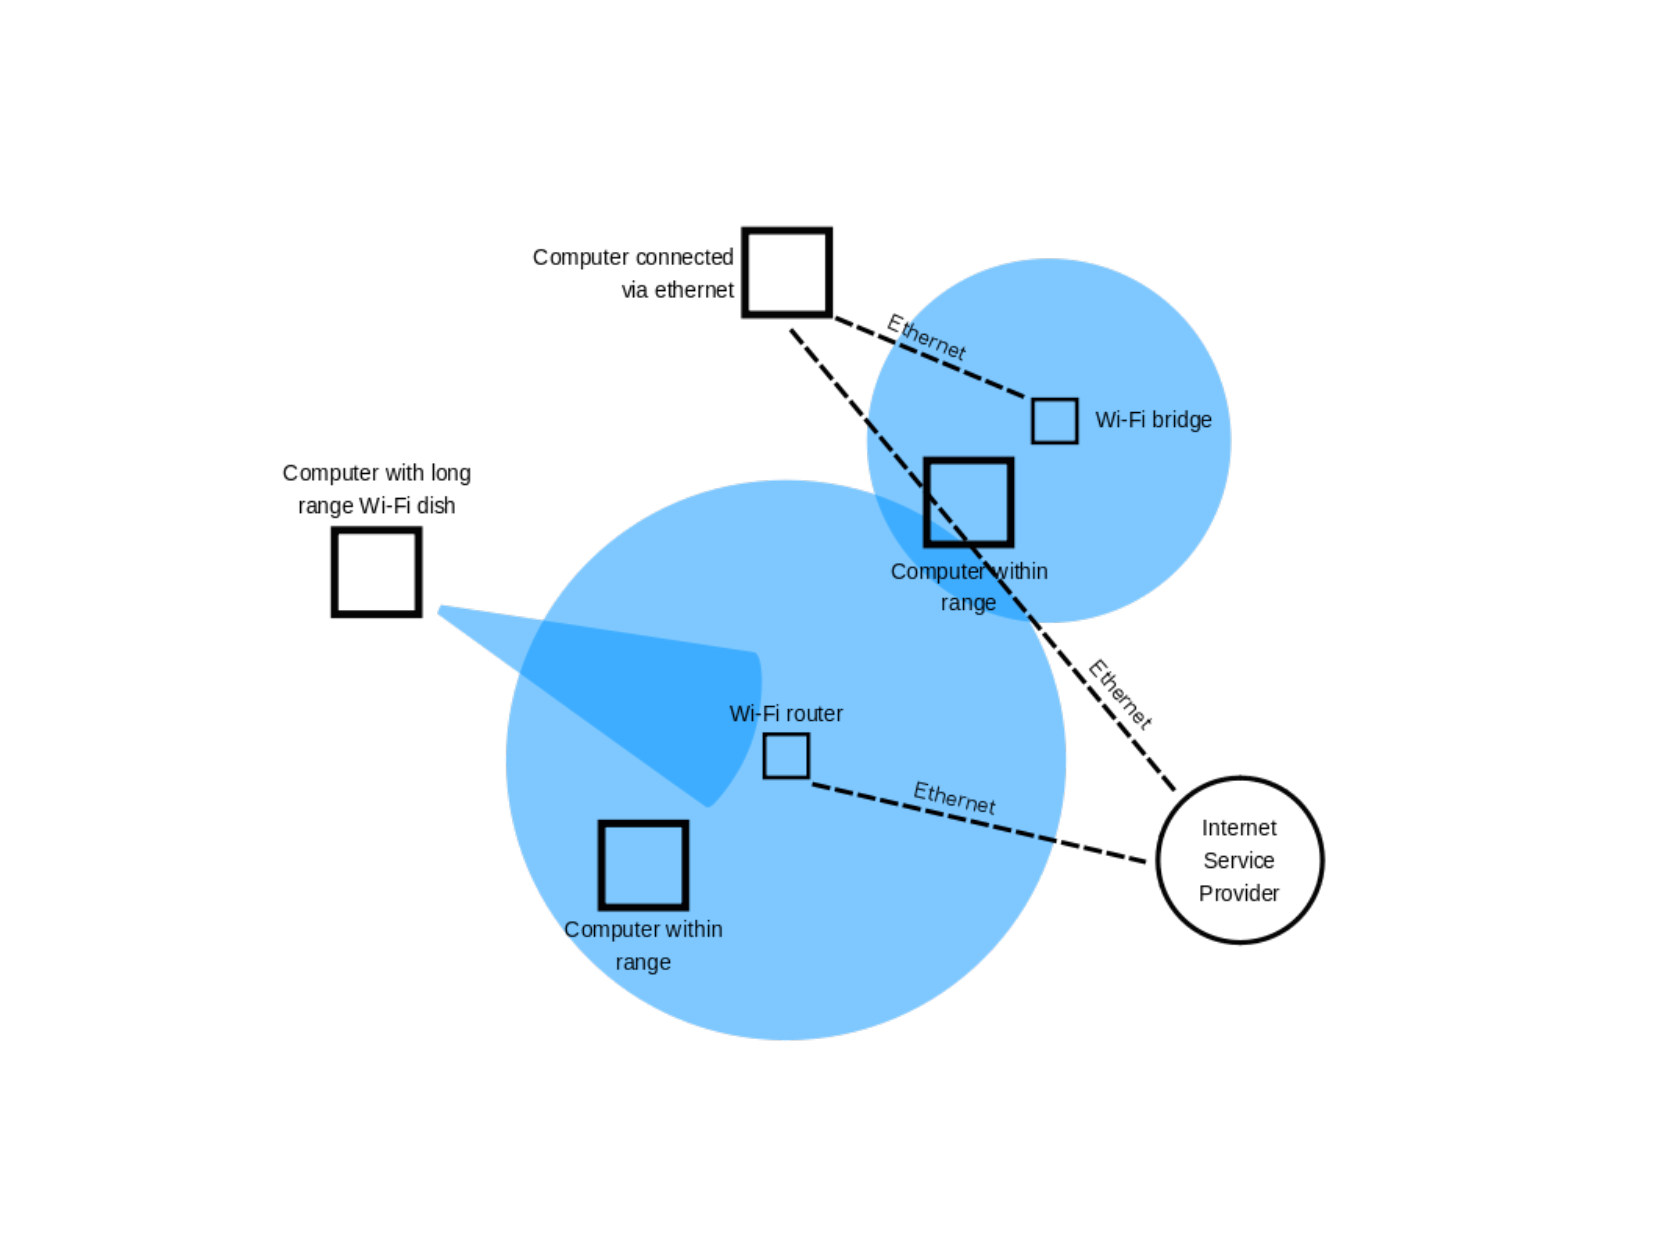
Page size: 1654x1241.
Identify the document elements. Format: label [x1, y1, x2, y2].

picture [189, 165, 1418, 1103]
